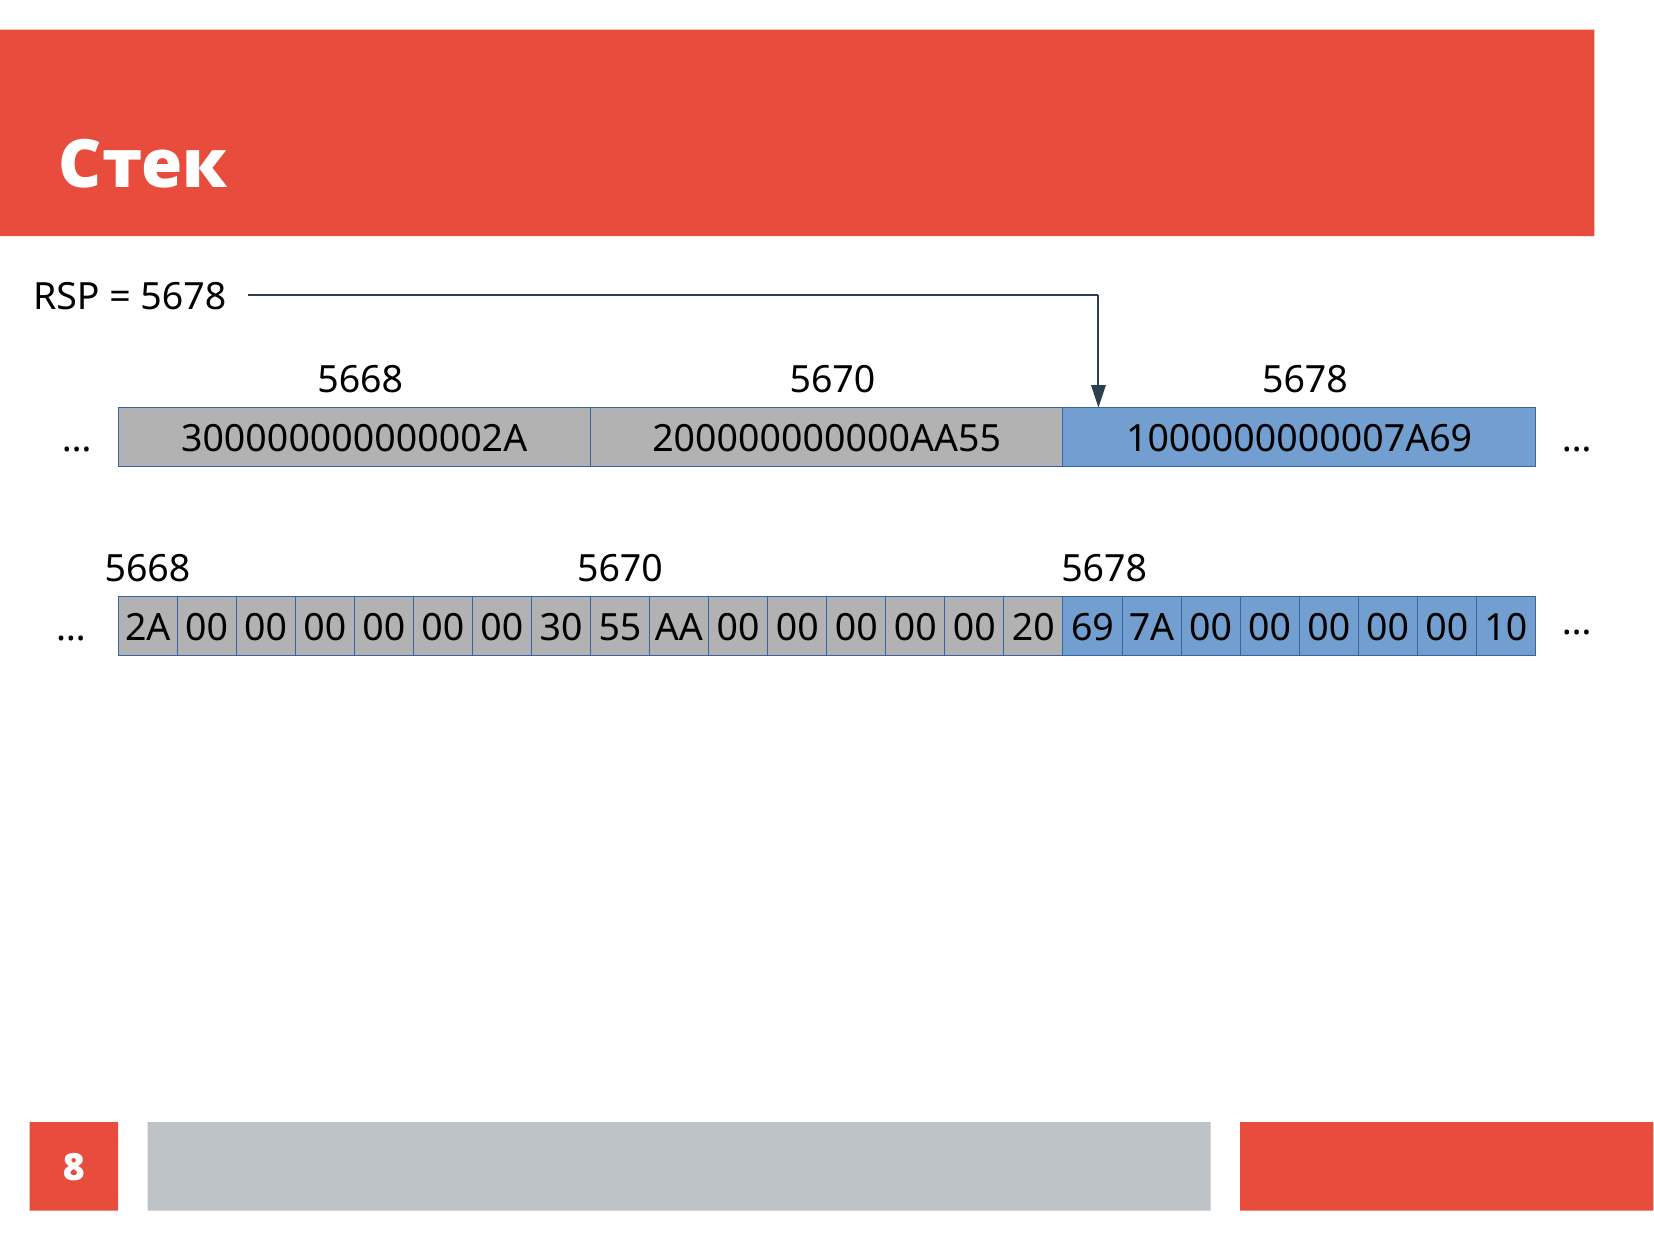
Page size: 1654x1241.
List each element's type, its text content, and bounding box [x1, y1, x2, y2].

text_box 00 [1417, 596, 1476, 656]
text_box 5668 [23, 543, 272, 591]
text_box 5670 [496, 543, 745, 591]
text_box 00 [708, 596, 767, 656]
text_box … [1547, 590, 1607, 650]
text_box 00 [354, 596, 413, 656]
text_box … [41, 596, 101, 656]
text_box 00 [826, 596, 885, 656]
text_box 7A [1122, 596, 1181, 656]
text_box 30 [531, 596, 590, 656]
text_box 10 [1476, 596, 1536, 656]
text_box RSP = 5678 [11, 271, 249, 319]
text_box 00 [236, 596, 295, 656]
text_box AA [649, 596, 708, 656]
text_box 200000000000AA55 [590, 407, 1062, 467]
text_box 5668 [236, 354, 485, 402]
text_box 00 [944, 596, 1003, 656]
text_box 00 [413, 596, 472, 656]
text_box 1000000000007A69 [1062, 407, 1536, 467]
text_box 00 [472, 596, 531, 656]
text_box 00 [1358, 596, 1417, 656]
text_box 00 [1299, 596, 1358, 656]
text_box 00 [295, 596, 354, 656]
text_box … [1547, 407, 1607, 467]
text_box 2A [118, 596, 177, 656]
text_box 5678 [980, 543, 1229, 591]
text_box 69 [1062, 596, 1122, 656]
text_box 55 [590, 596, 649, 656]
text_box 00 [885, 596, 944, 656]
text_box 00 [1181, 596, 1240, 656]
text_box … [47, 407, 107, 467]
text_box 300000000000002A [118, 407, 590, 467]
text_box 00 [177, 596, 236, 656]
title Стек [59, 59, 1595, 207]
text_box 5678 [1181, 354, 1430, 402]
text_box 20 [1003, 596, 1062, 656]
text_box 5670 [708, 354, 957, 402]
text_box 00 [767, 596, 826, 656]
text_box 00 [1240, 596, 1299, 656]
